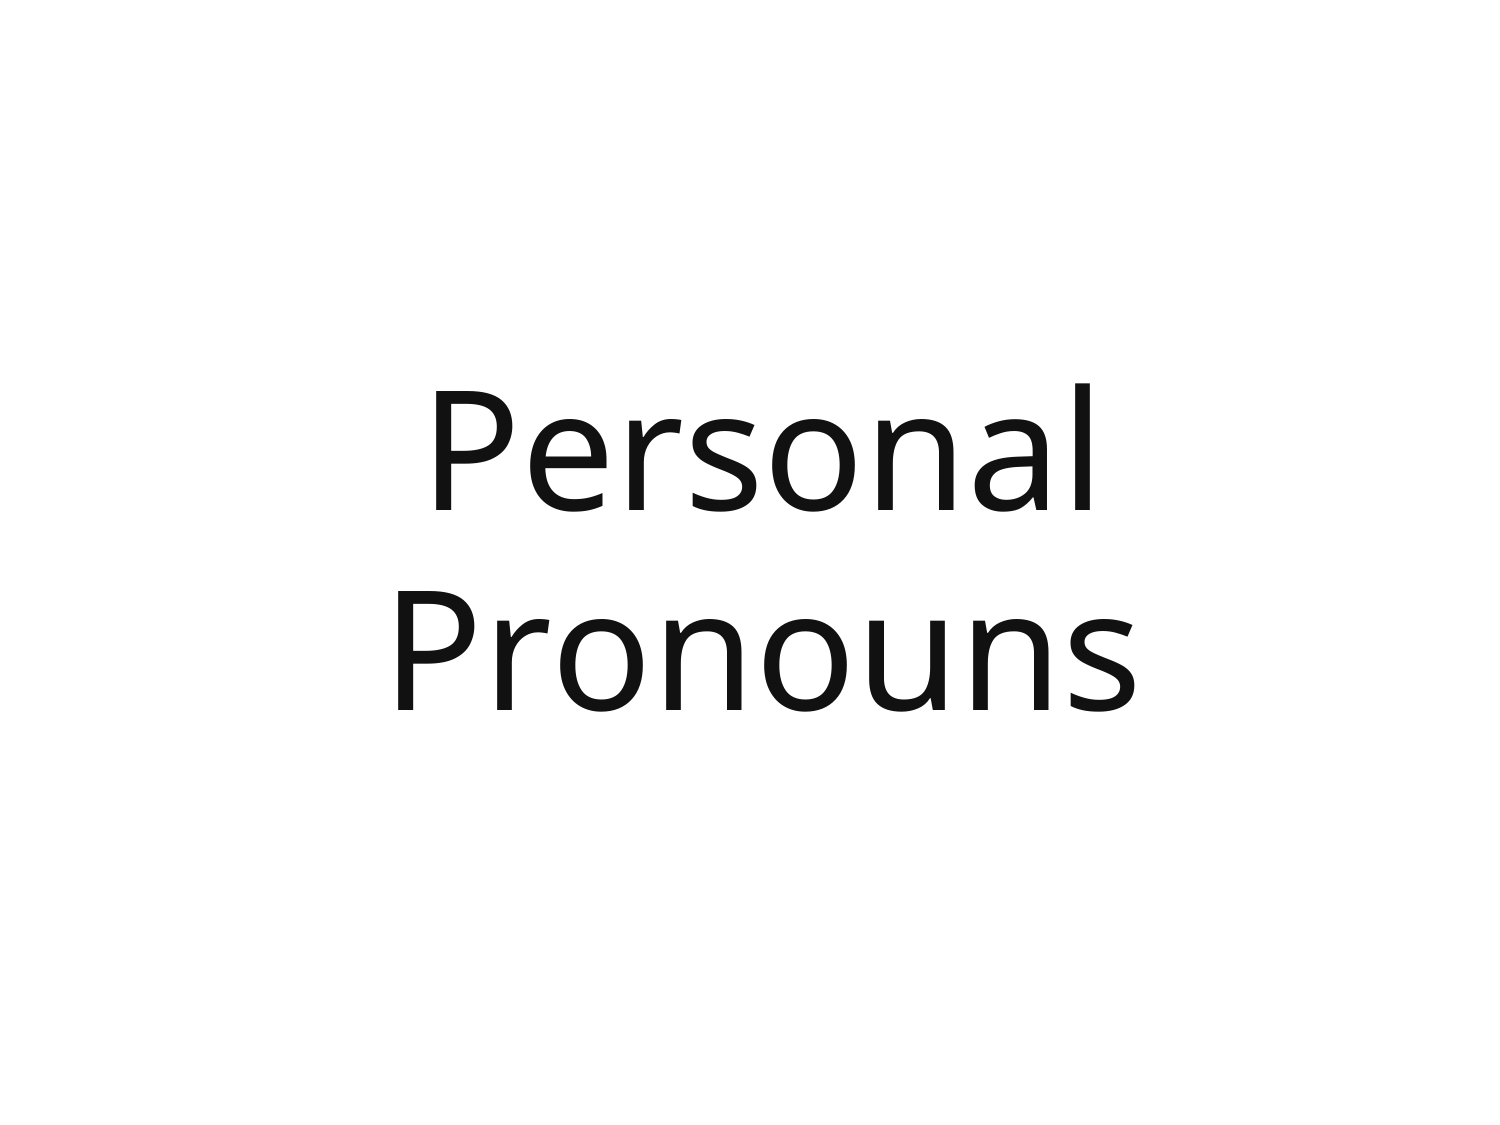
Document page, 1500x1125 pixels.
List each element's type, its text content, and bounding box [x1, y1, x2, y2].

text_box Personal Pronouns [125, 312, 1401, 775]
